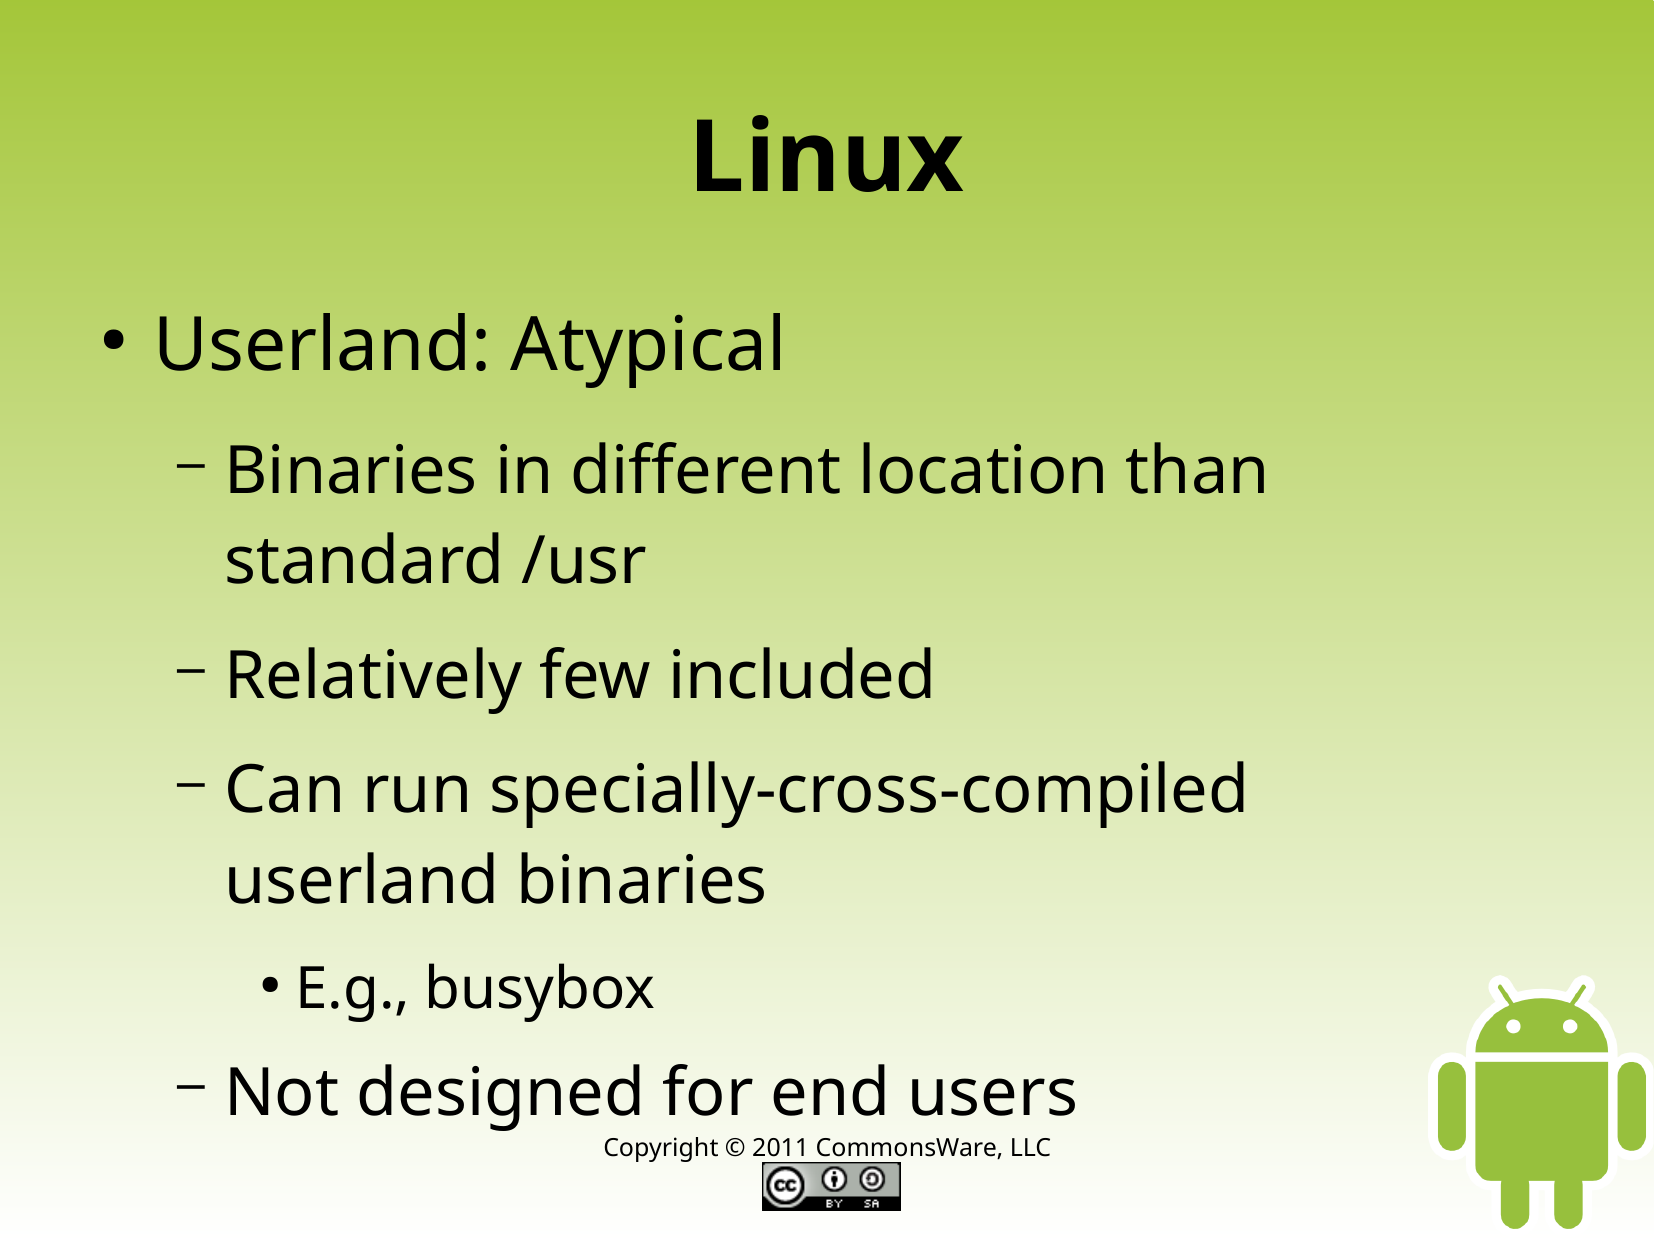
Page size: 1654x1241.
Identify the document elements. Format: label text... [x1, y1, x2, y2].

picture [1428, 975, 1654, 1238]
picture [762, 1162, 901, 1211]
title Linux [82, 49, 1571, 257]
list Userland: Atypical Binaries in different location than standard /usr Relatively few included Can run specially-cross-compiled userland binaries E.g., busybox Not designed for end users [82, 290, 1538, 1088]
